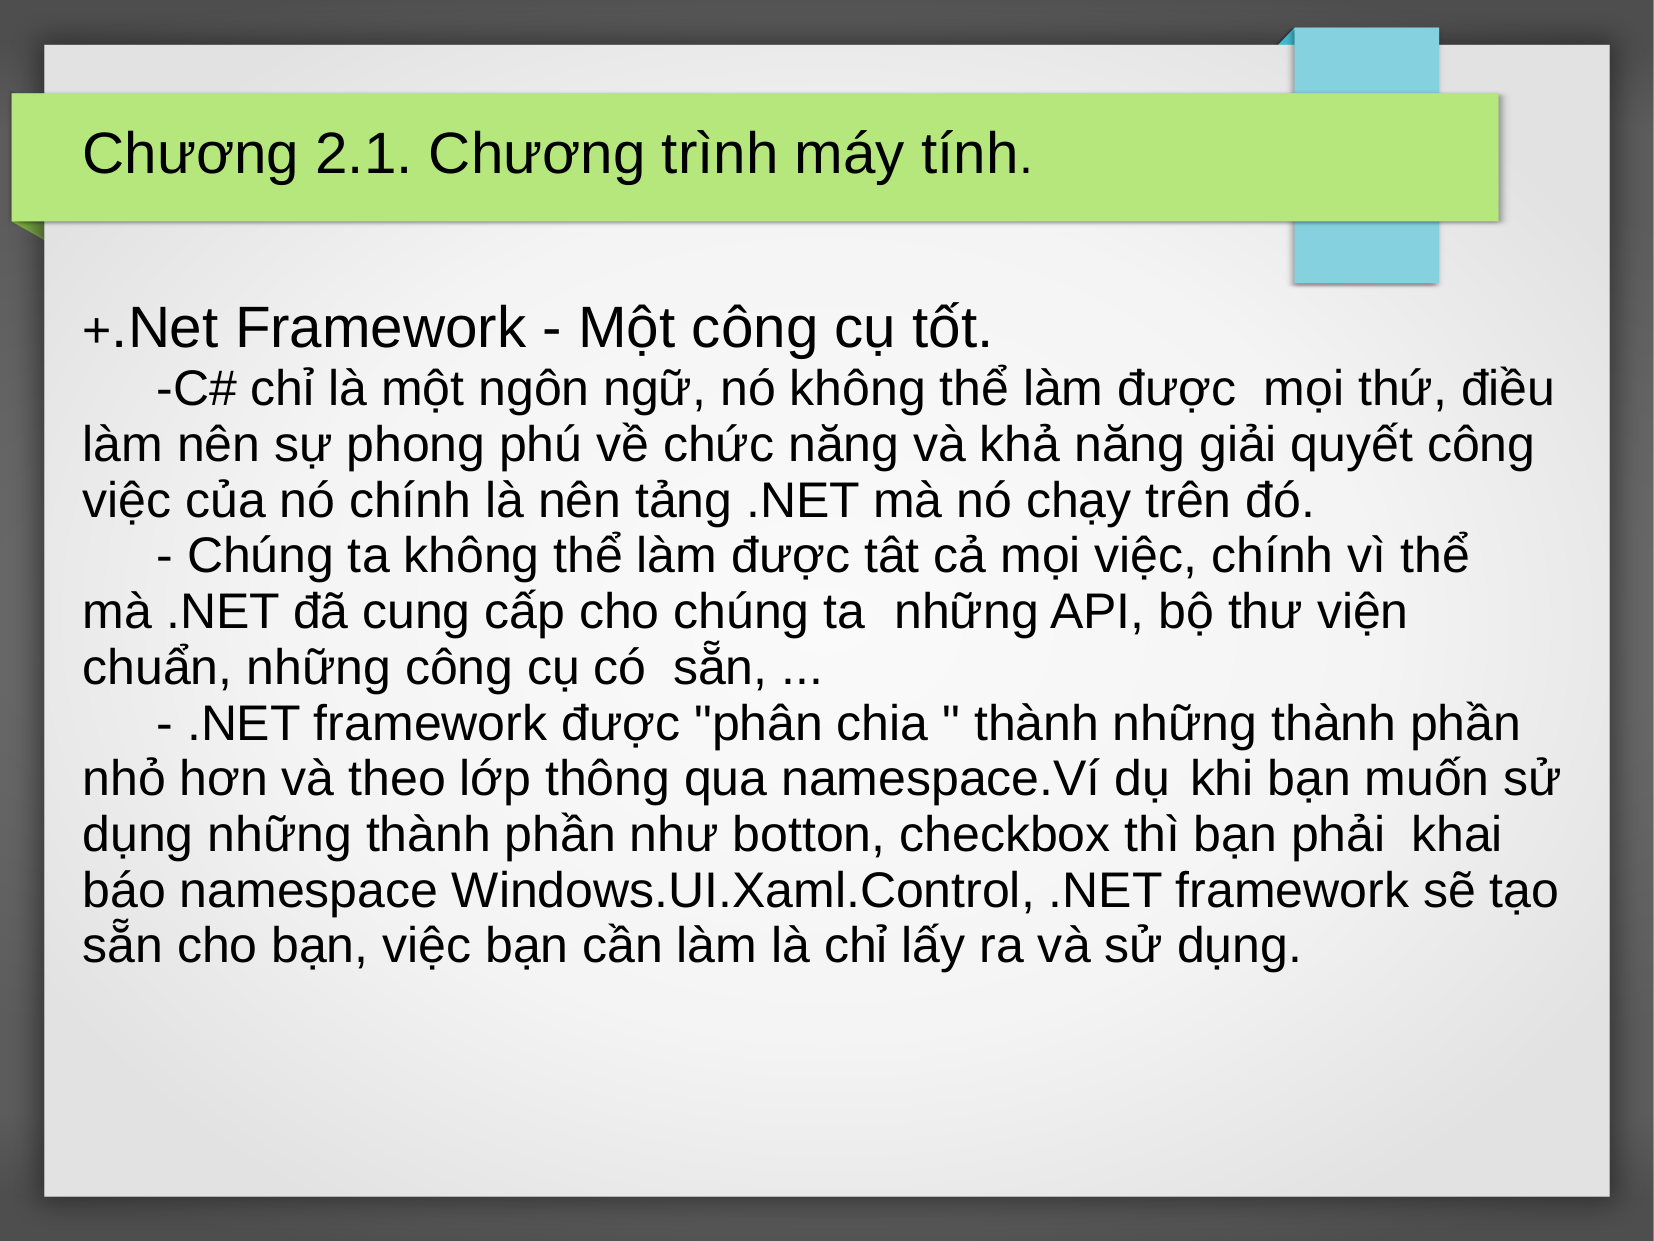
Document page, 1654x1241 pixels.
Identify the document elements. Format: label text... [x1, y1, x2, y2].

subtitle +.Net Framework - Một công cụ tốt. -C# chỉ là một ngôn ngữ, nó không thể làm được mọi thứ, điều làm nên sự phong phú về chức năng và khả năng giải quyết công việc của nó chính là nên tảng .NET mà nó chạy trên đó. - Chúng ta không thể làm được tât cả mọi việc, chính vì thể mà .NET đã cung cấp cho chúng ta những API, bộ thư viện chuẩn, những công cụ có sẵn, ... - .NET framework được "phân chia " thành những thành phần nhỏ hơn và theo lớp thông qua namespace.Ví dụ khi bạn muốn sử dụng những thành phần như botton, checkbox thì bạn phải khai báo namespace Windows.UI.Xaml.Control, .NET framework sẽ tạo sẵn cho bạn, việc bạn cần làm là chỉ lấy ra và sử dụng. [82, 295, 1571, 1030]
picture [0, 0, 1654, 1241]
title Chương 2.1. Chương trình máy tính. [82, 94, 1264, 213]
